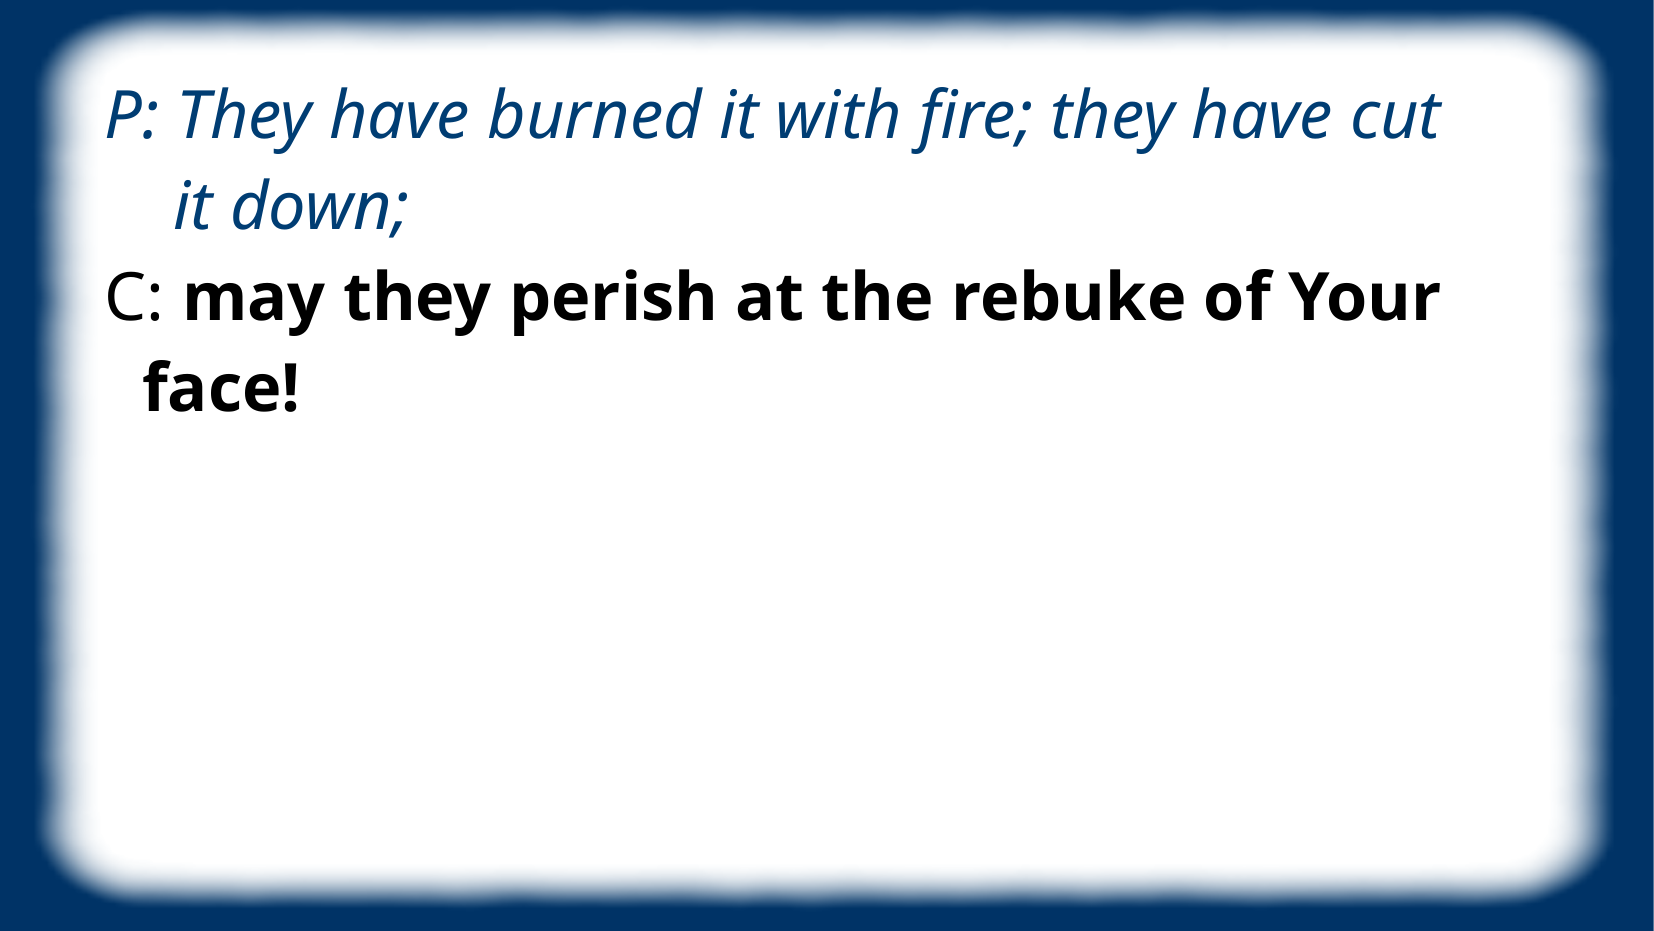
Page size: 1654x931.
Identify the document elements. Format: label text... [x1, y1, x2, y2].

picture [0, 0, 1654, 931]
text_box P: They have burned it with fire; they have cut it down; C: may they perish at the rebuke of Your face! [90, 60, 1561, 361]
